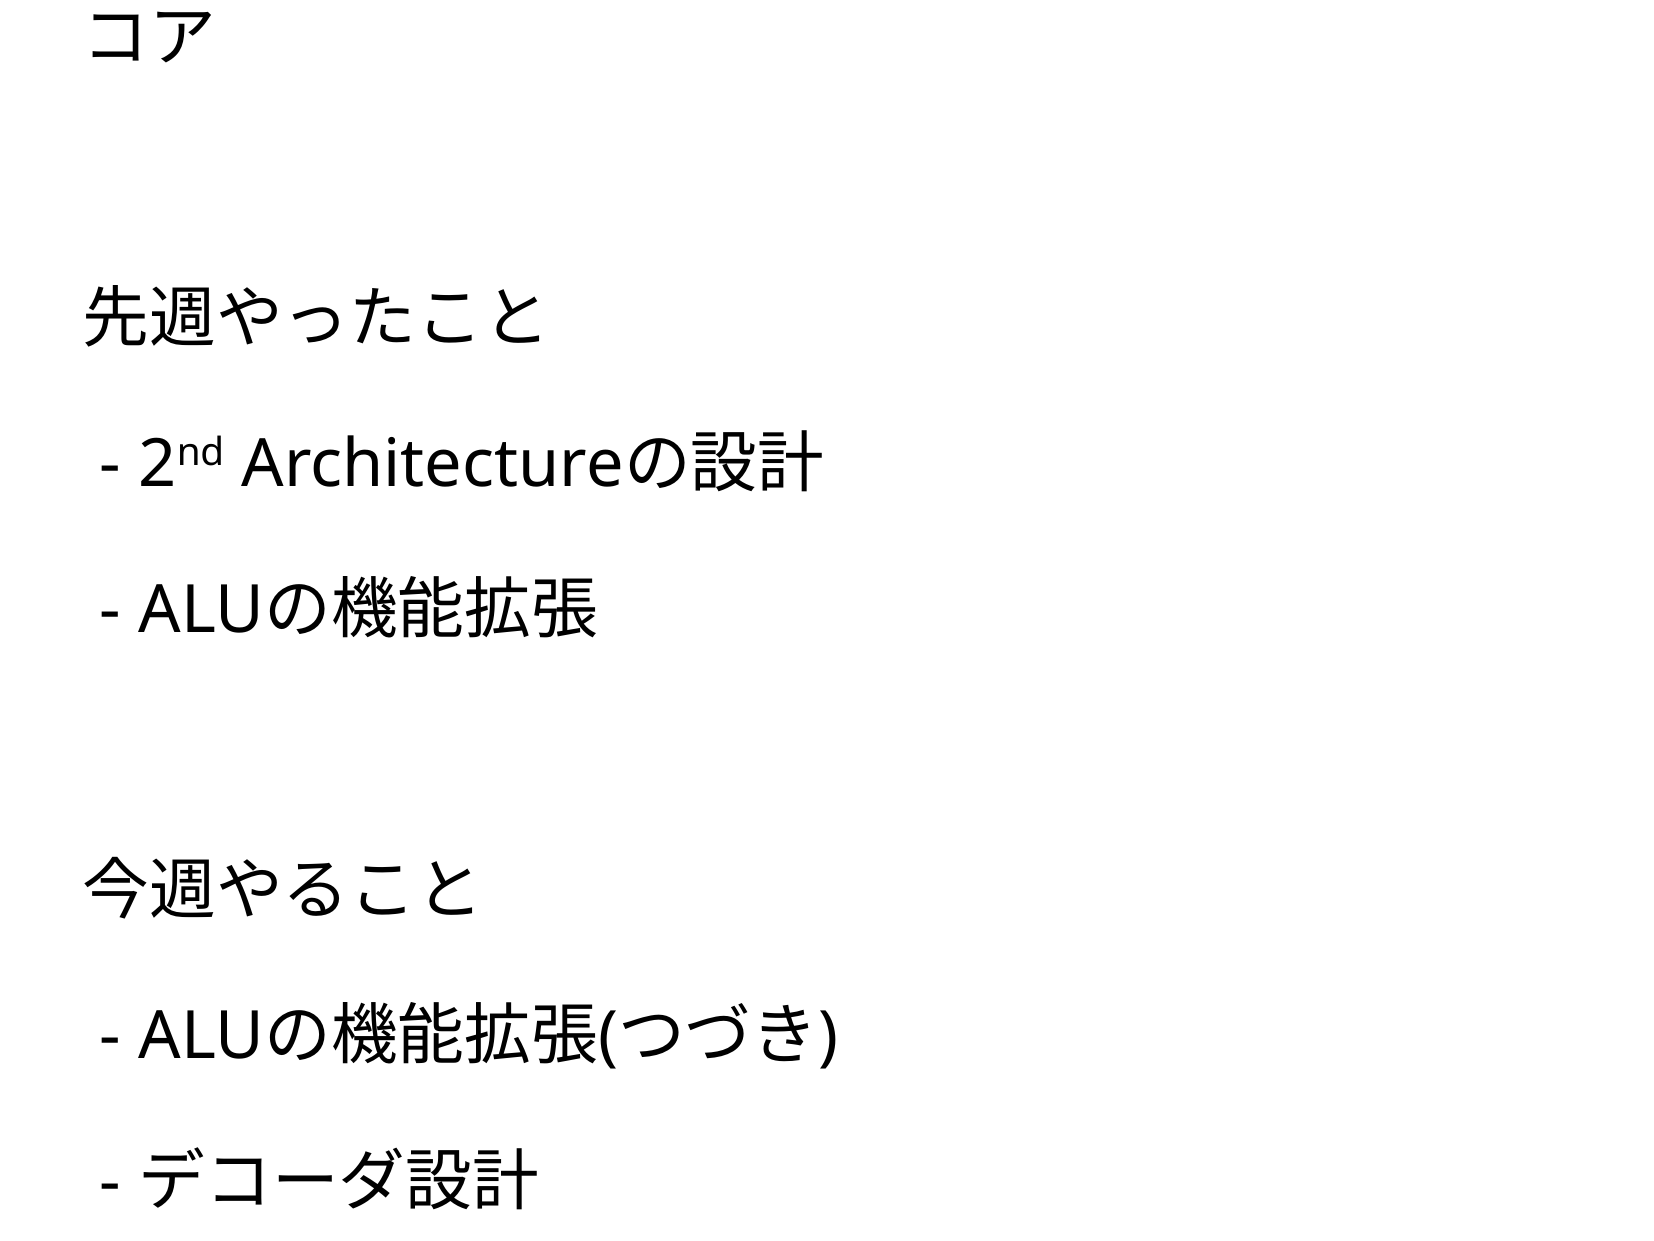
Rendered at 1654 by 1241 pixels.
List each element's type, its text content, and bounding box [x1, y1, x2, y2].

subtitle コア 先週やったこと - 2nd Architectureの設計 - ALUの機能拡張 今週やること - ALUの機能拡張(つづき) - デコーダ設計 [82, 49, 1571, 1109]
